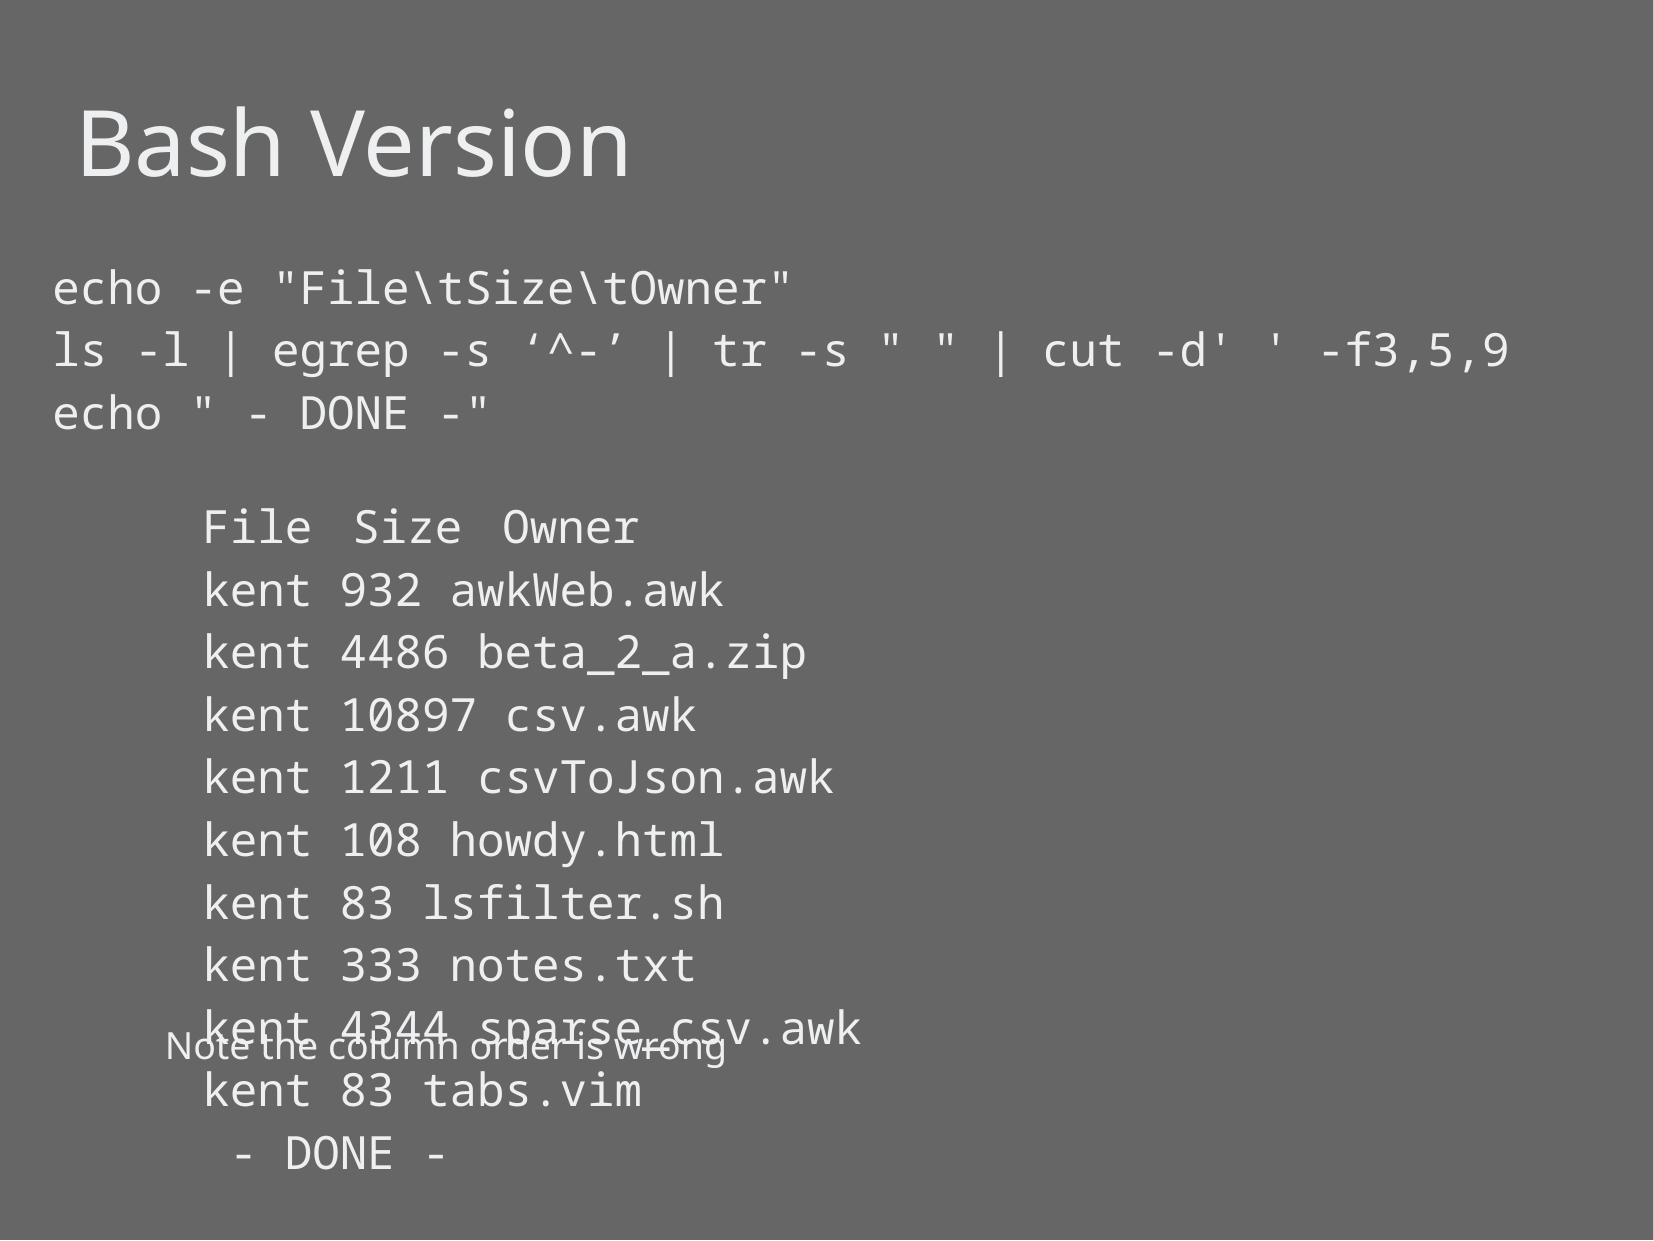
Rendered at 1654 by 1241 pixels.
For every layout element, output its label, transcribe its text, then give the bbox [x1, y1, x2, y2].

text_box Note the column order is wrong [150, 1012, 788, 1103]
text_box File Size Owner kent 932 awkWeb.awk kent 4486 beta_2_a.zip kent 10897 csv.awk kent 1211 csvToJson.awk kent 108 howdy.html kent 83 lsfilter.sh kent 333 notes.txt kent 4344 sparse_csv.awk kent 83 tabs.vim - DONE - [187, 487, 1388, 1044]
title Bash Version [75, 37, 1564, 245]
text_box echo -e "File\tSize\tOwner" ls -l | egrep -s ‘^-’ | tr -s " " | cut -d' ' -f3,5,9 echo " - DONE -" [37, 247, 1613, 451]
